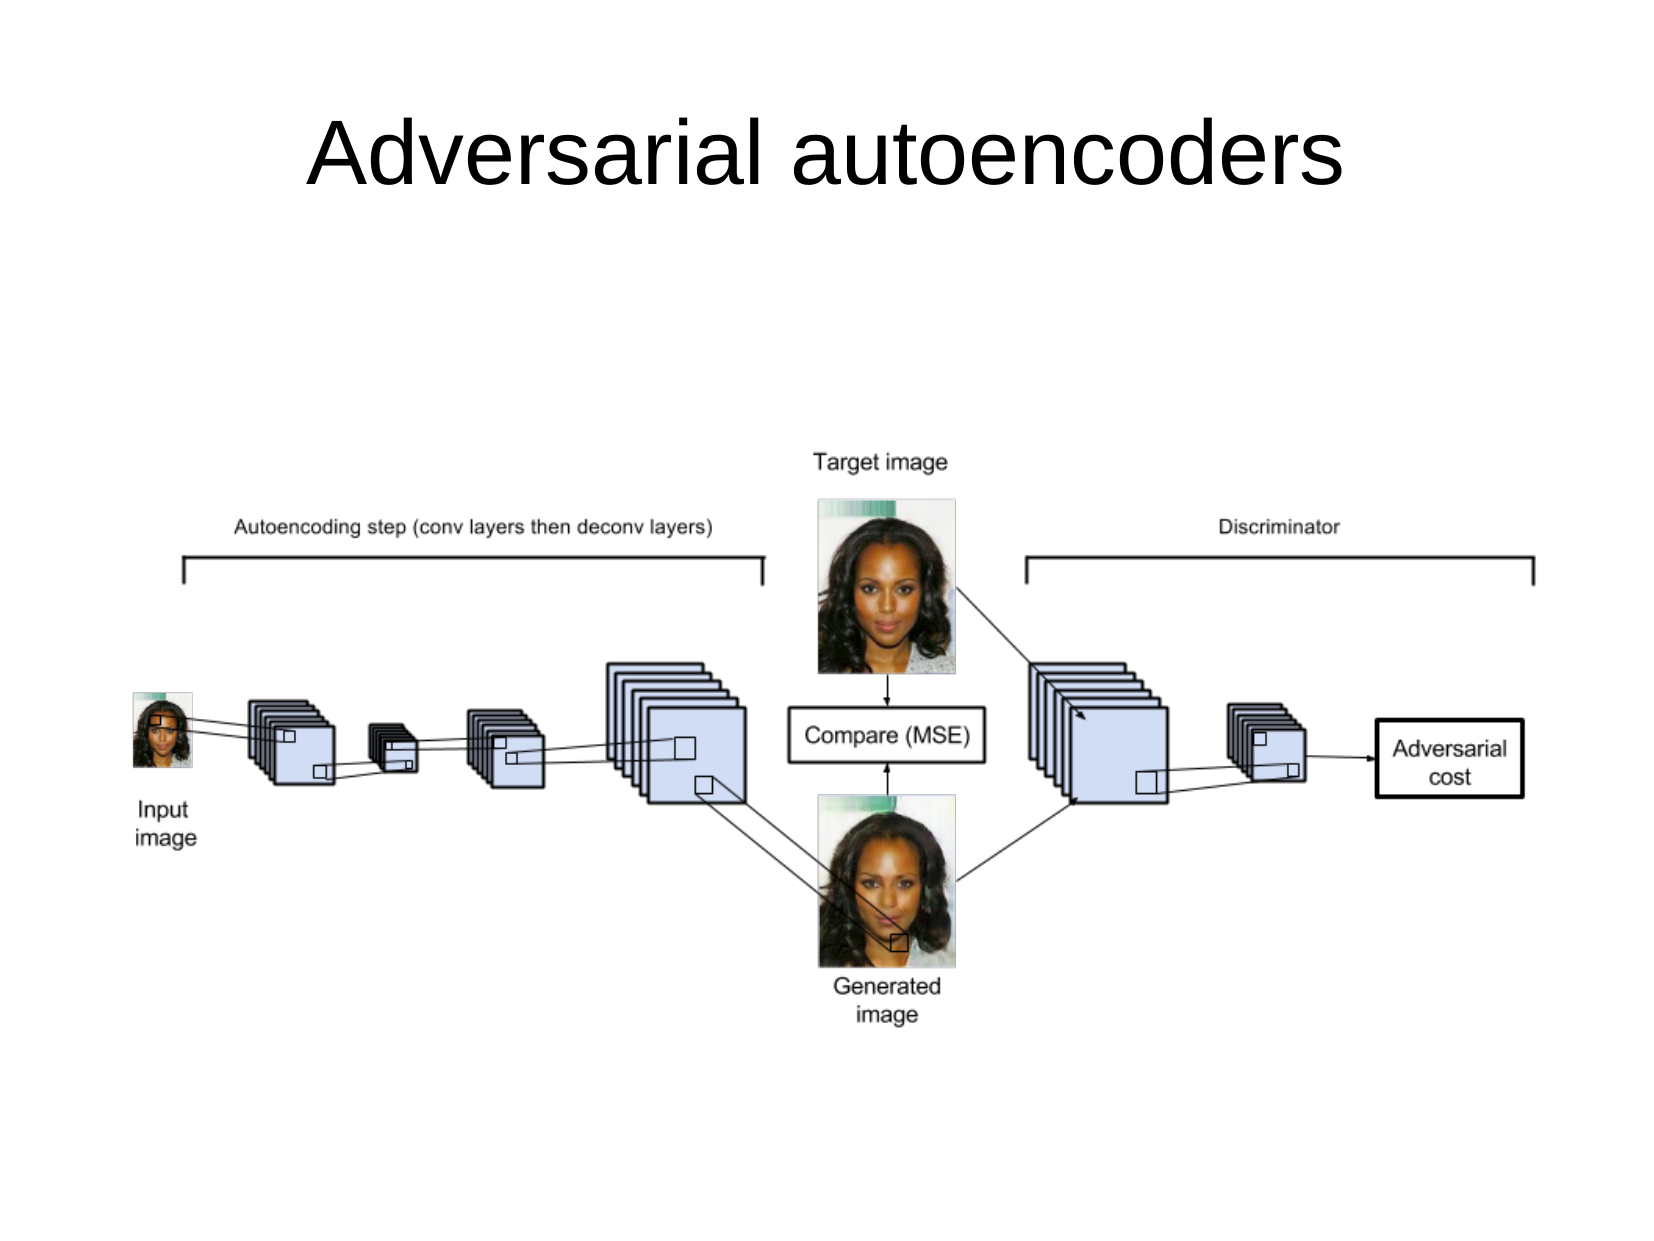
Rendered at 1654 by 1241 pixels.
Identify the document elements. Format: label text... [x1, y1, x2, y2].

title Adversarial autoencoders [82, 49, 1571, 257]
picture [99, 410, 1547, 1048]
